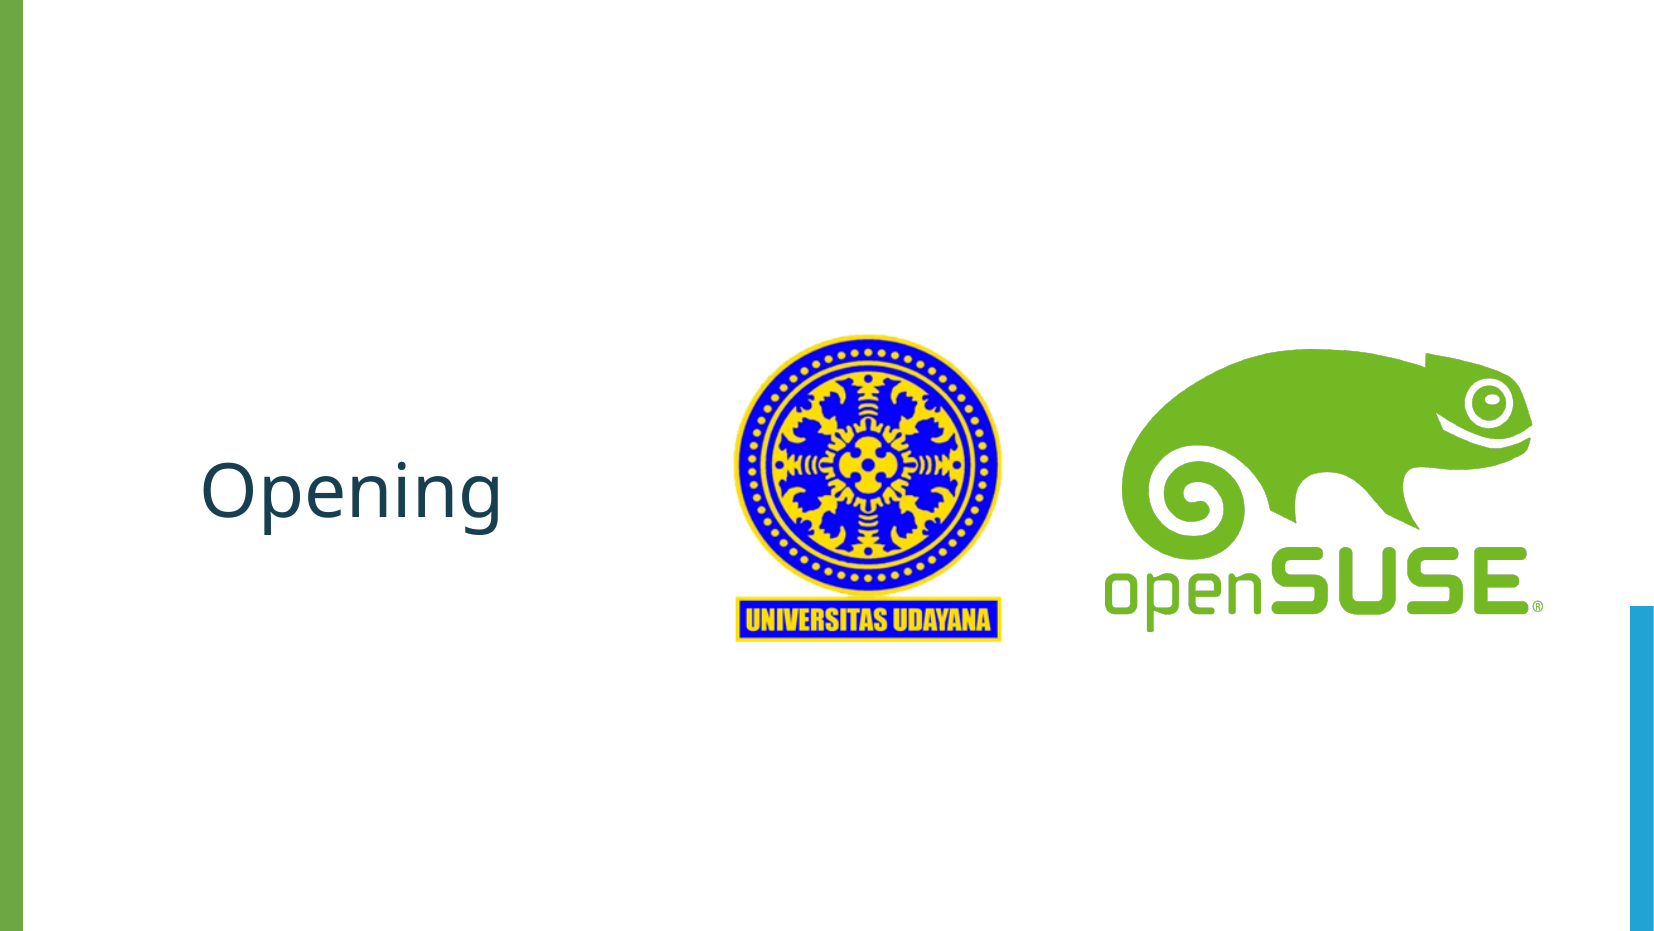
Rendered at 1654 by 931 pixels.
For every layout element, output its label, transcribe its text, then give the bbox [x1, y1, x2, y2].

picture [1105, 349, 1543, 632]
picture [723, 324, 1013, 650]
text_box Opening [70, 217, 634, 757]
